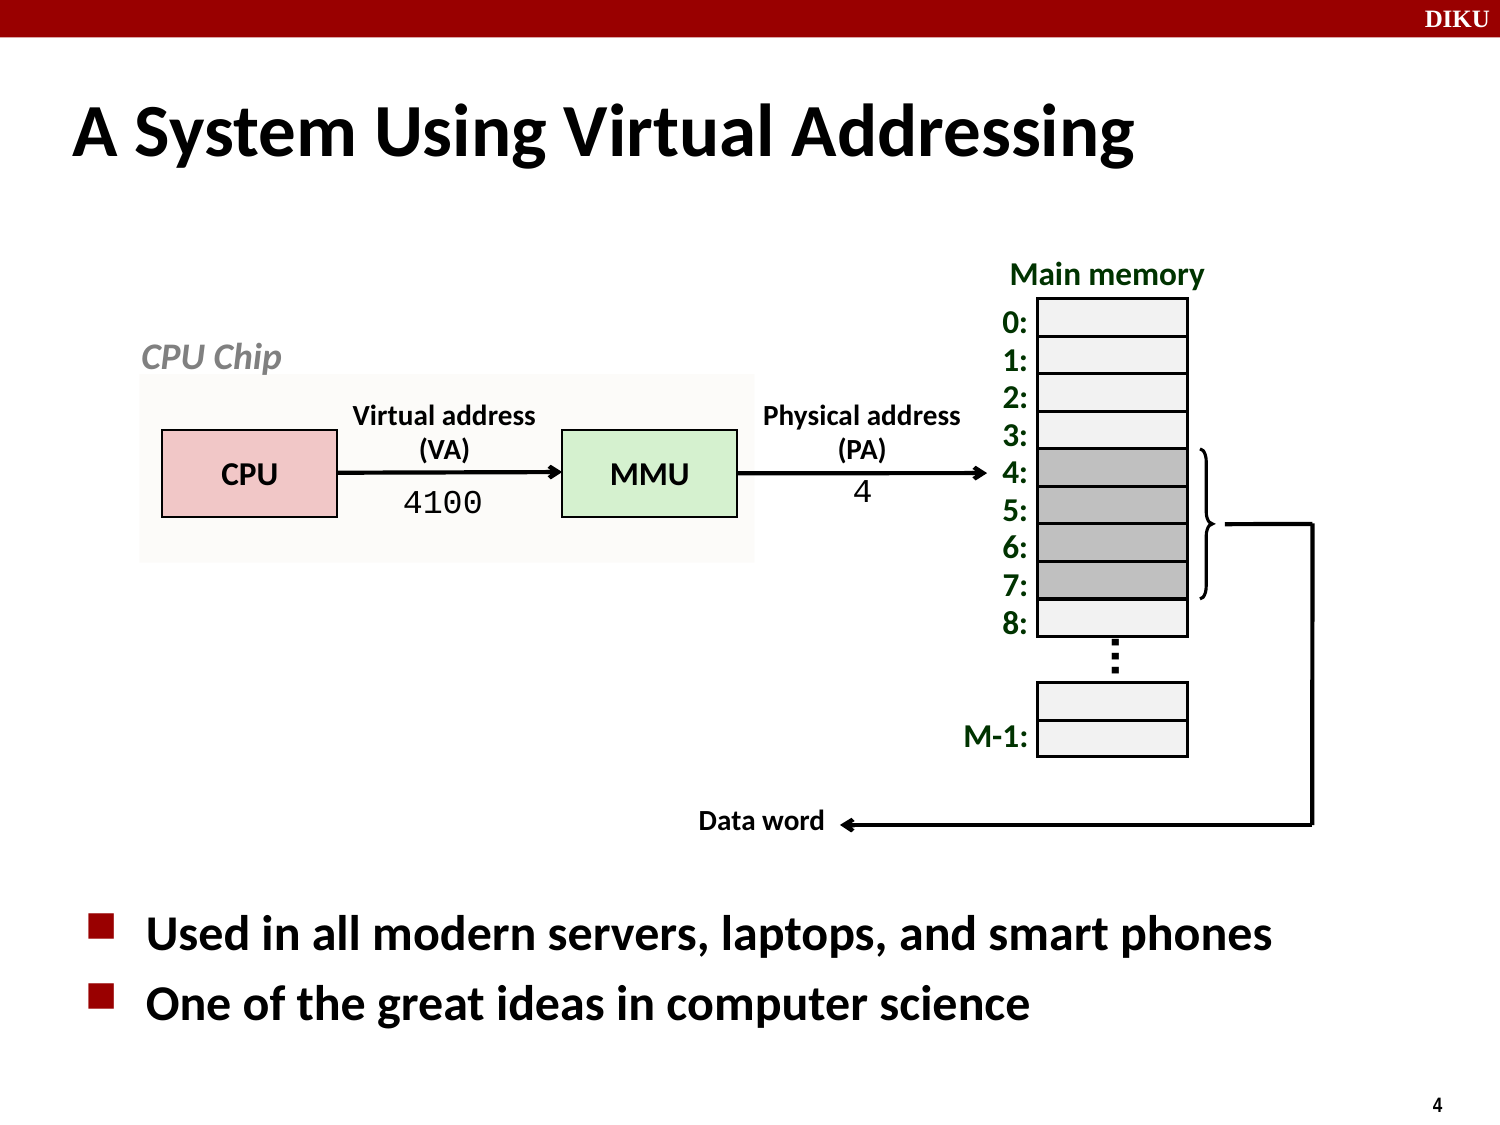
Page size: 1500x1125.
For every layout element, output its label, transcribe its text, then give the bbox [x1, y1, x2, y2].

text_box 3: [987, 410, 1037, 448]
text_box 0: [987, 298, 1037, 335]
text_box CPU Chip [126, 324, 297, 385]
text_box 2: [987, 373, 1037, 410]
text_box 5: [987, 485, 1044, 523]
text_box [139, 374, 755, 563]
text_box 4 [837, 461, 888, 517]
text_box Main memory [994, 249, 1220, 305]
text_box MMU [562, 429, 738, 518]
text_box Virtual address (VA) [337, 390, 552, 475]
text_box 7: [987, 560, 1044, 599]
text_box Physical address (PA) [748, 390, 976, 471]
text_box 8: [987, 599, 1044, 654]
text_box Data word [683, 794, 841, 846]
text_box 4: [987, 448, 1044, 485]
text_box A System Using Virtual Addressing [57, 62, 1488, 191]
text_box 4100 [388, 472, 498, 528]
text_box CPU [162, 429, 338, 518]
text_box ... [1050, 637, 1200, 675]
text_box 6: [987, 523, 1044, 560]
text_box Used in all modern servers, laptops, and smart phones One of the great ideas in computer science [74, 892, 1438, 1100]
text_box [1037, 682, 1188, 757]
text_box M-1: [948, 711, 1044, 767]
text_box [1037, 298, 1188, 637]
text_box 1: [987, 335, 1037, 373]
